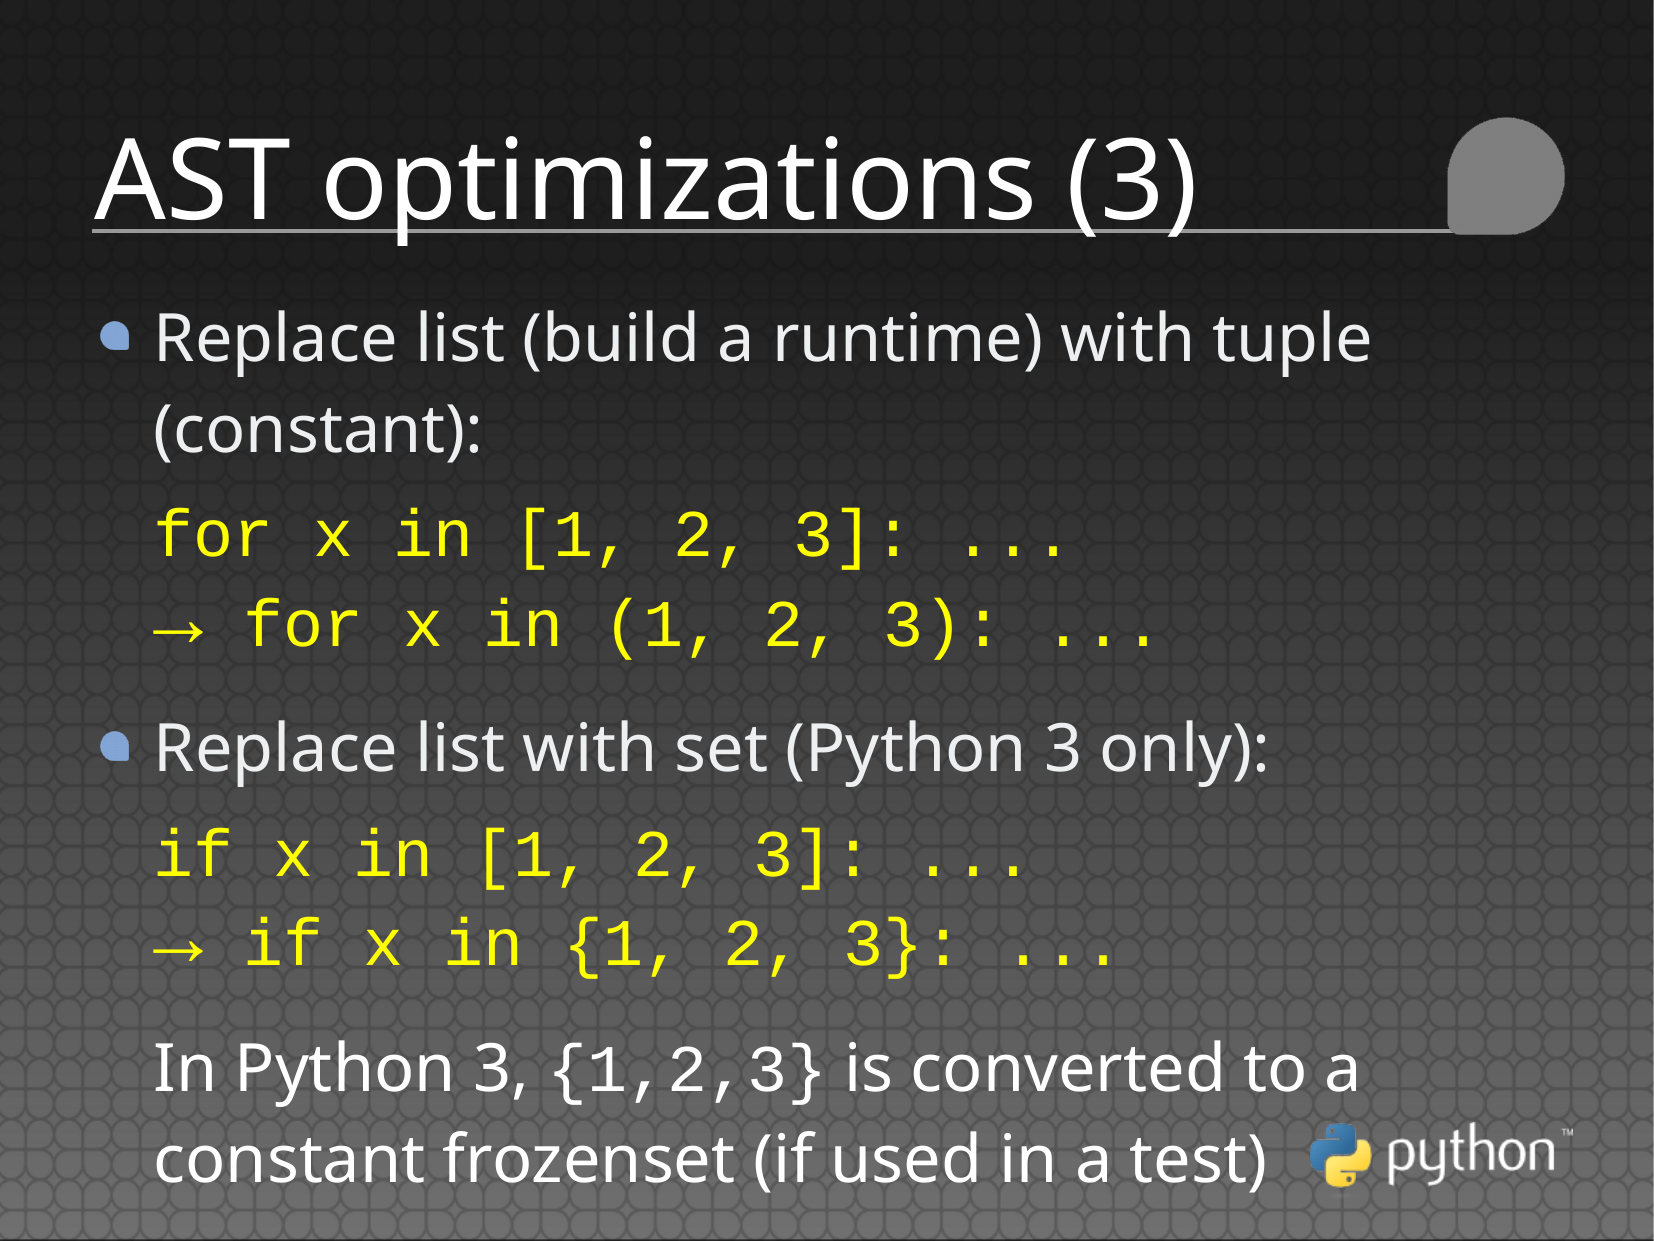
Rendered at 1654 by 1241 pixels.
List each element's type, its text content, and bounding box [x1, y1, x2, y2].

title AST optimizations (3) [94, 100, 1426, 251]
list Replace list (build a runtime) with tuple (constant): for x in [1, 2, 3]: ... → for x in (1, 2, 3): ... Replace list with set (Python 3 only): if x in [1, 2, 3]: ... → if x in {1, 2, 3}: ... In Python 3, {1,2,3} is converted to a constant frozenset (if used in a test) [82, 290, 1571, 1128]
picture [0, 0, 1654, 1241]
